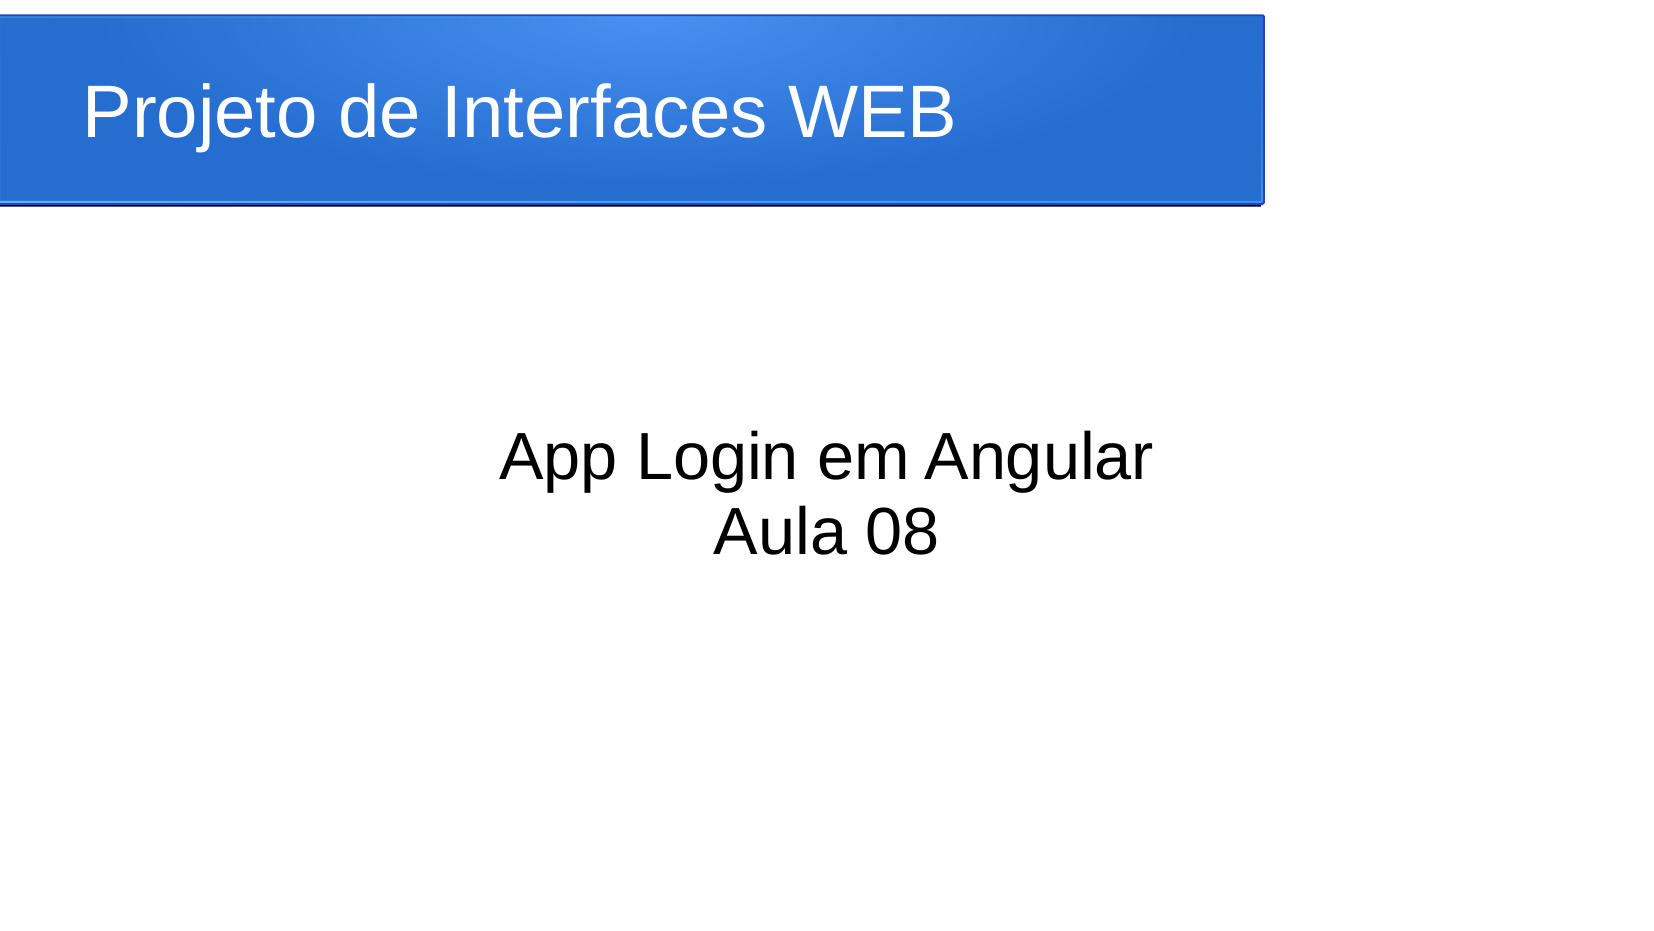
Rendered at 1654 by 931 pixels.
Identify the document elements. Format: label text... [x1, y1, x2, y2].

subtitle App Login em Angular Aula 08 [82, 224, 1571, 764]
title Projeto de Interfaces WEB [82, 35, 1235, 189]
